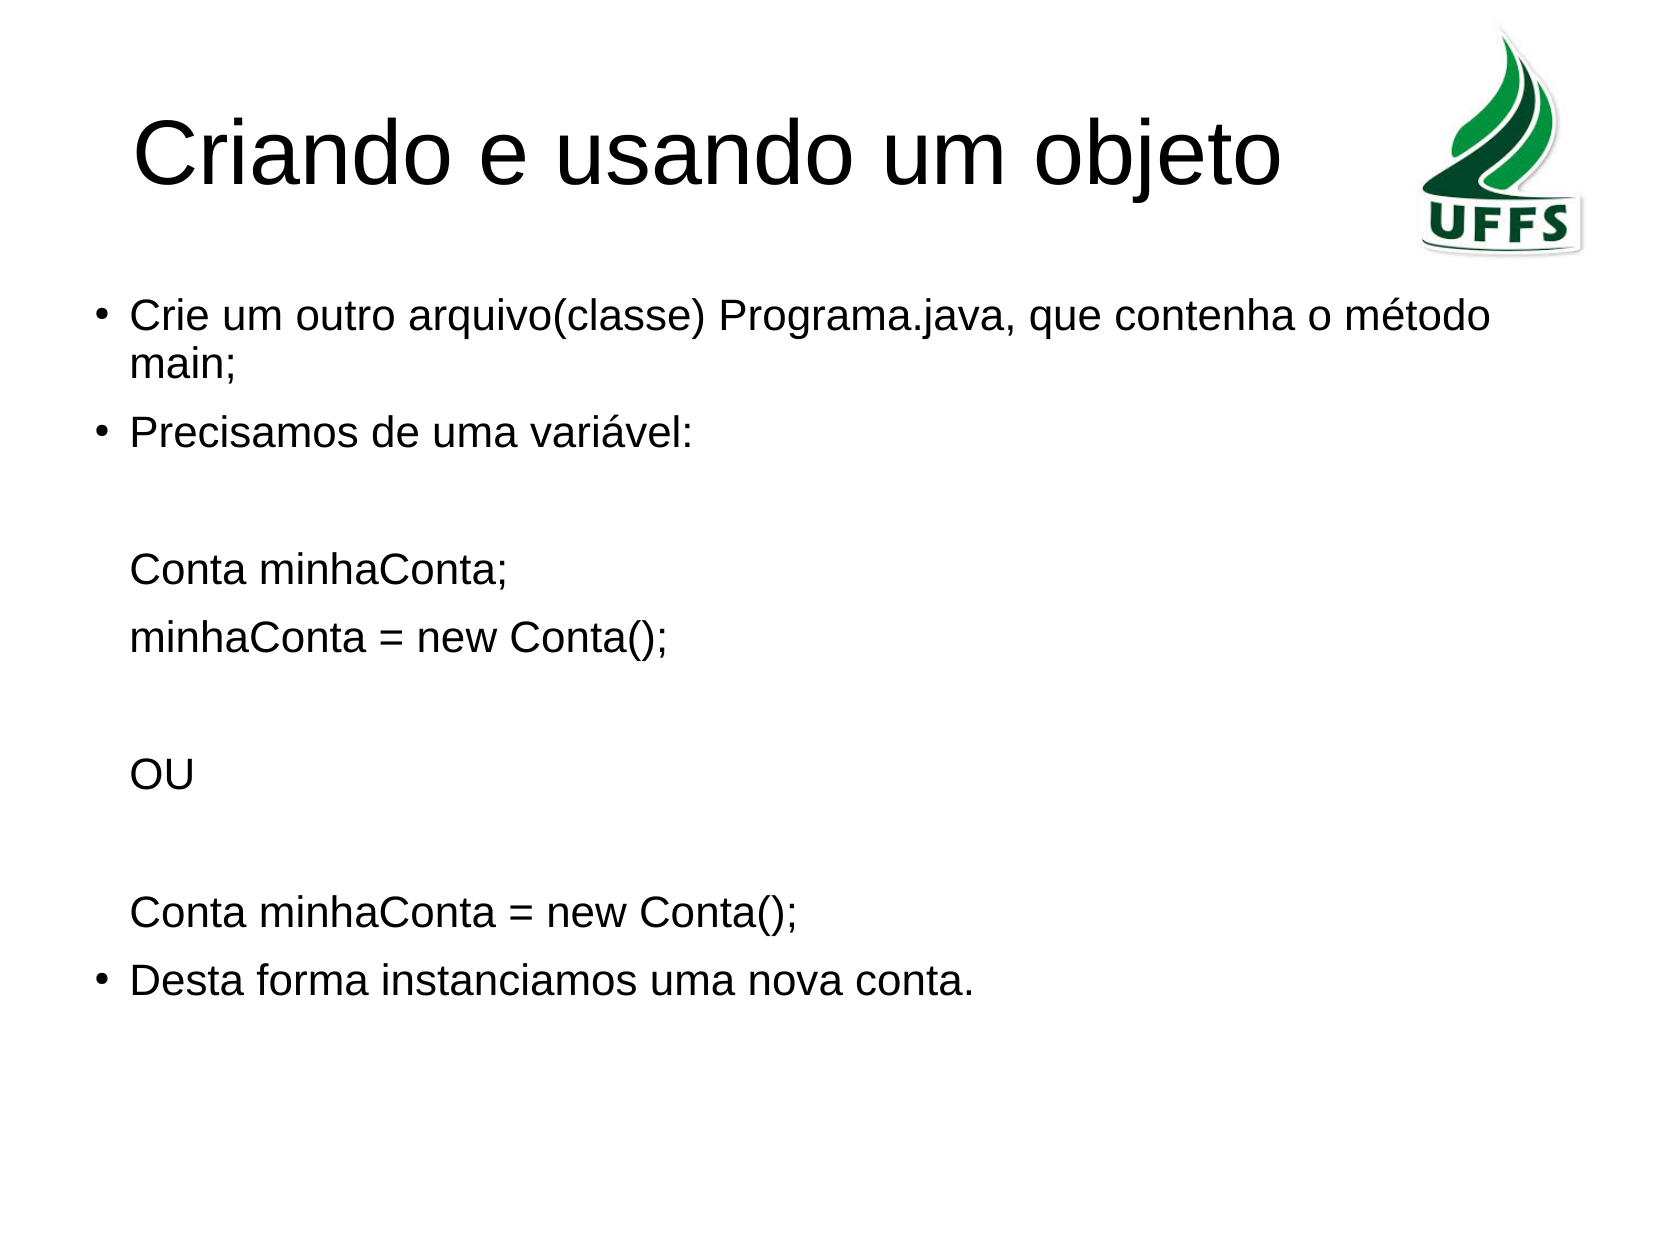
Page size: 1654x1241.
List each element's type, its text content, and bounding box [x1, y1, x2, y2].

picture [1381, 20, 1624, 272]
list Crie um outro arquivo(classe) Programa.java, que contenha o método main; Precisamos de uma variável: Conta minhaConta; minhaConta = new Conta(); OU Conta minhaConta = new Conta(); Desta forma instanciamos uma nova conta. [82, 290, 1571, 1010]
title Criando e usando um objeto [82, 49, 1335, 257]
